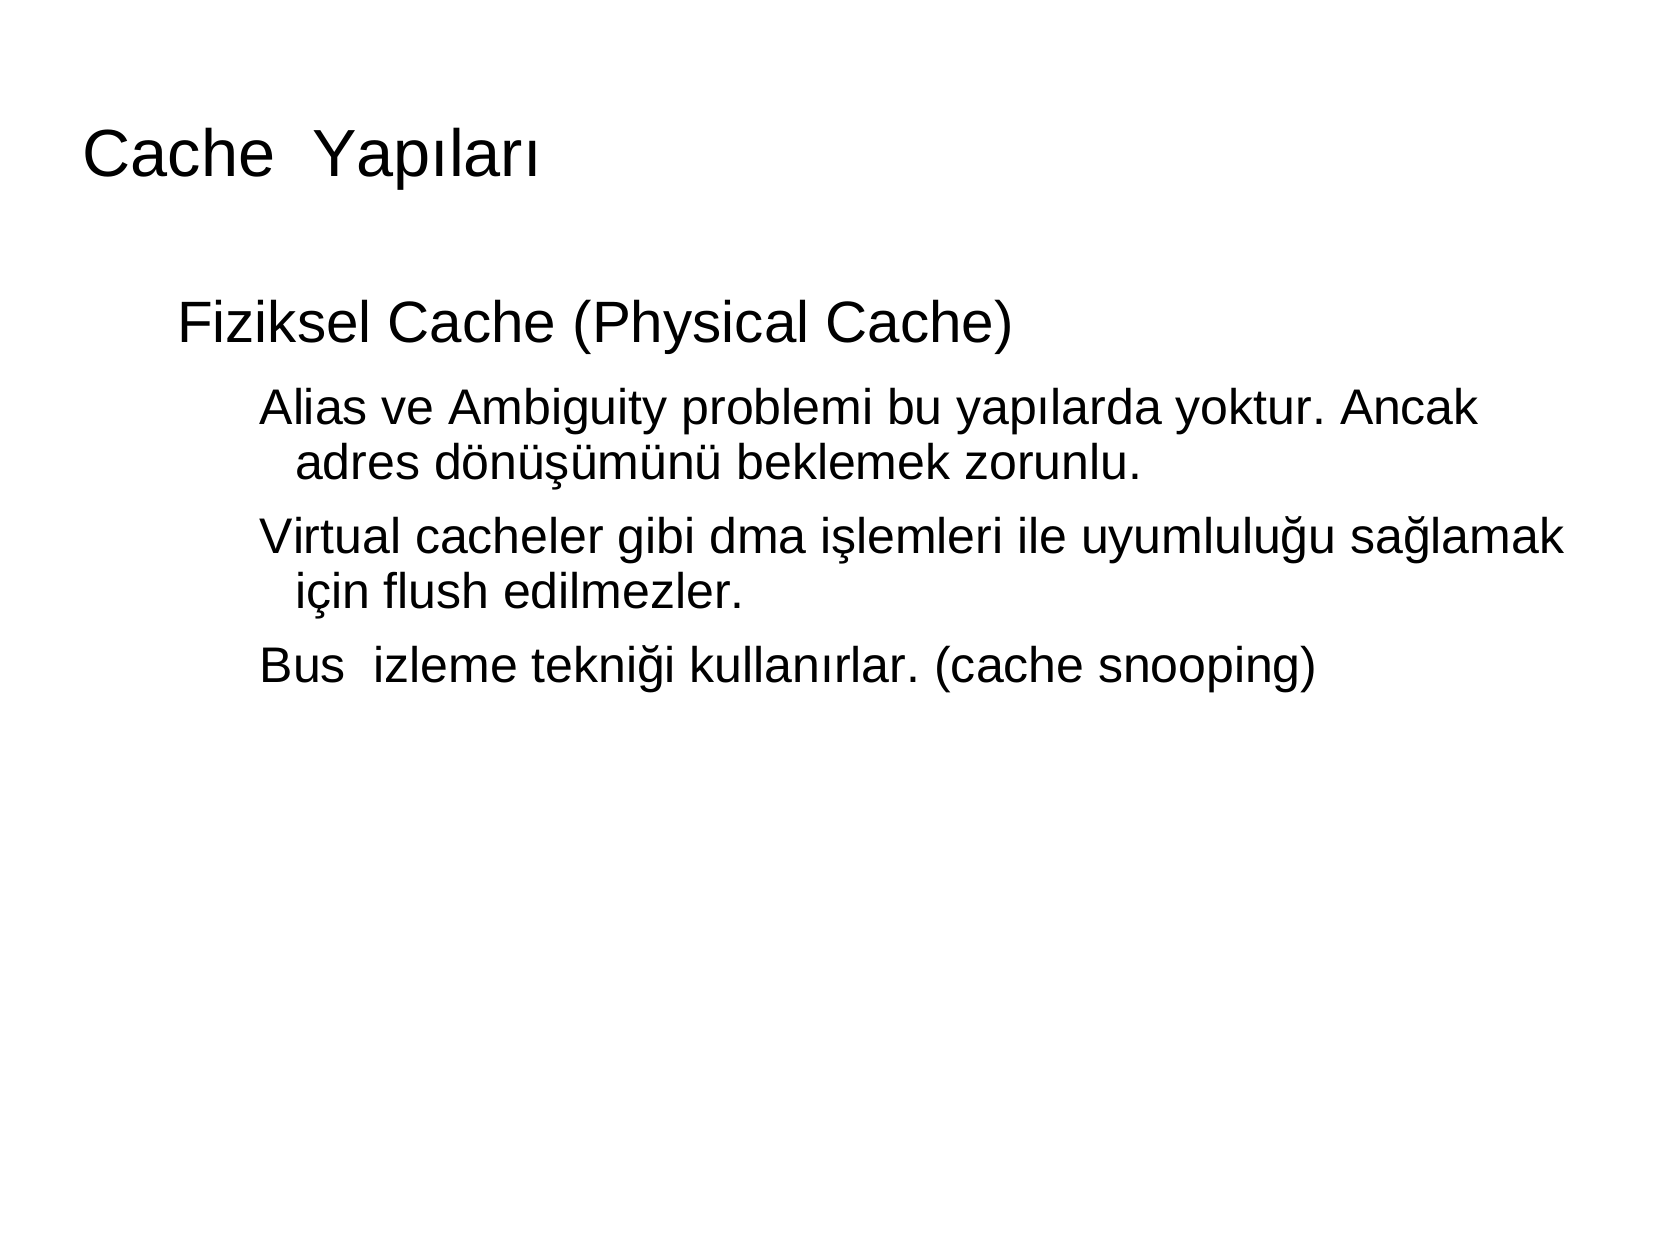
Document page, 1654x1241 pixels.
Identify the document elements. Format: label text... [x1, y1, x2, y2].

title Cache Yapıları [82, 49, 1571, 257]
list Fiziksel Cache (Physical Cache) Alias ve Ambiguity problemi bu yapılarda yoktur. Ancak adres dönüşümünü beklemek zorunlu. Virtual cacheler gibi dma işlemleri ile uyumluluğu sağlamak için flush edilmezler. Bus izleme tekniği kullanırlar. (cache snooping) [82, 290, 1571, 1109]
